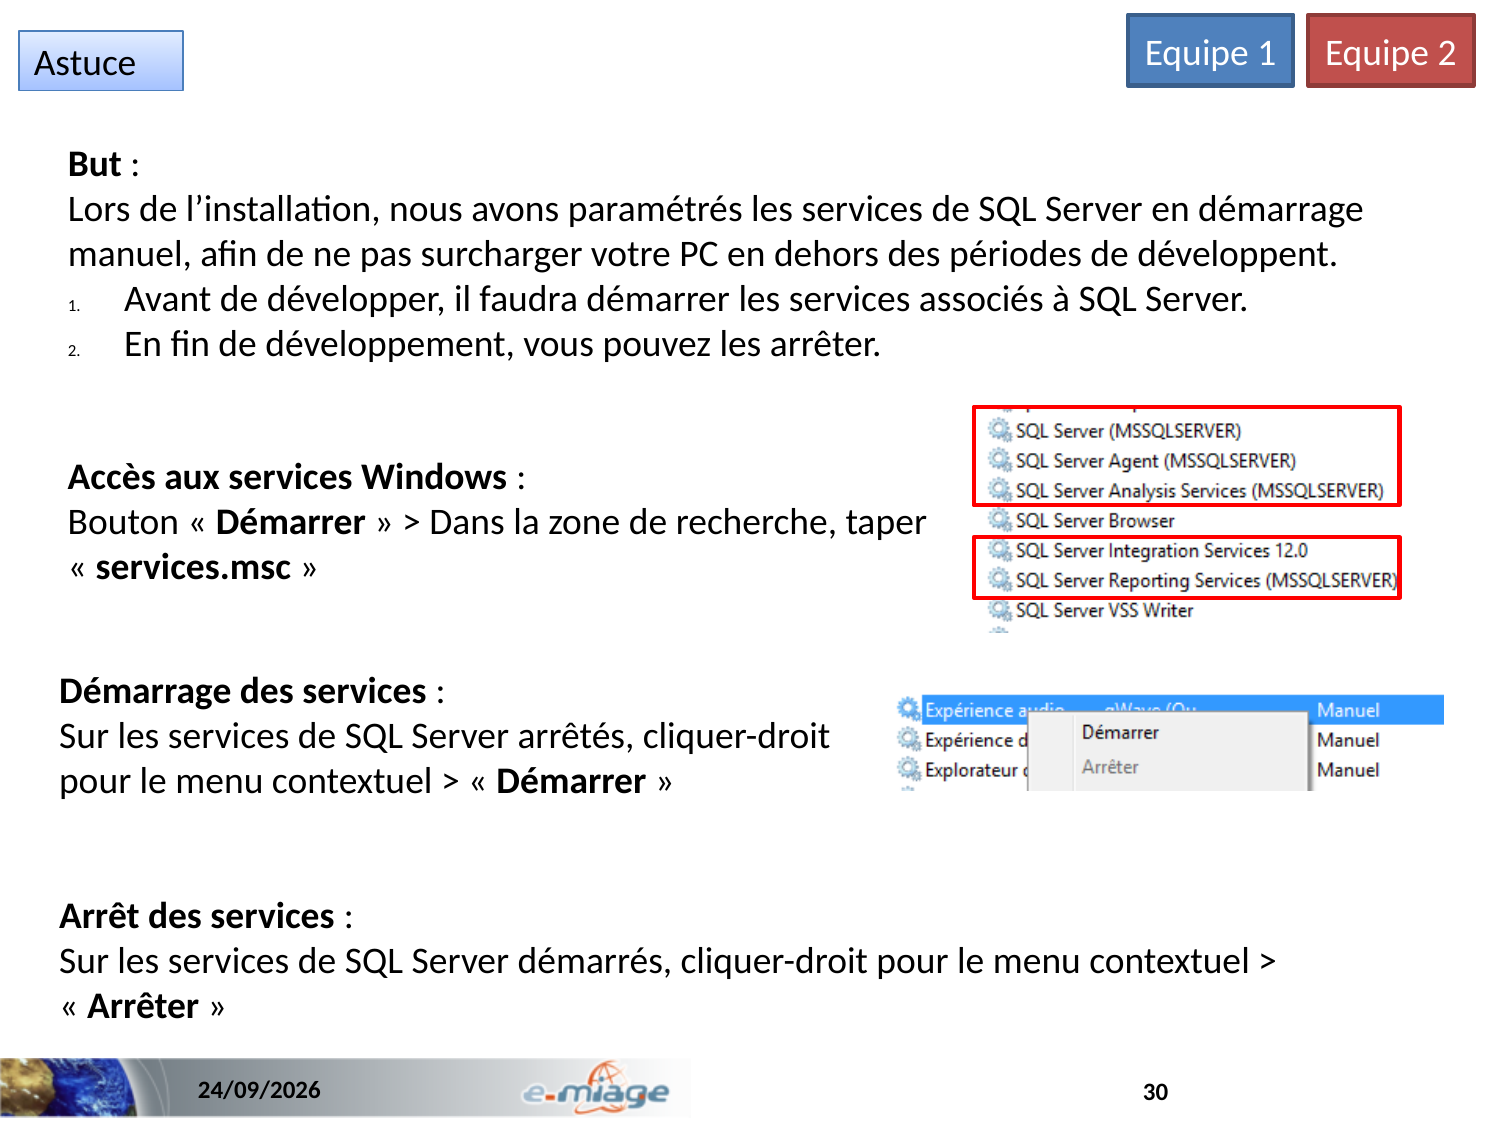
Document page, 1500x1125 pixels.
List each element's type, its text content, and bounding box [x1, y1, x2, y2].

text_box Equipe 1 [1127, 14, 1294, 86]
text_box Accès aux services Windows : Bouton « Démarrer » > Dans la zone de recherche, taper « services.msc » [53, 444, 974, 595]
picture [976, 539, 1397, 596]
picture [891, 692, 1444, 791]
text_box Démarrage des services : Sur les services de SQL Server arrêtés, cliquer-droit pour le menu contextuel > « Démarrer » [44, 659, 892, 809]
text_box But : Lors de l’installation, nous avons paramétrés les services de SQL Server en démarrage manuel, afin de ne pas surcharger votre PC en dehors des périodes de développent. Avant de développer, il faudra démarrer les services associés à SQL Server. En fin de développement, vous pouvez les arrêter. [53, 131, 1400, 371]
text_box Equipe 2 [1308, 14, 1474, 86]
text_box Astuce [18, 30, 183, 91]
picture [976, 409, 1397, 503]
picture [0, 1058, 691, 1118]
picture [974, 408, 1419, 633]
text_box Arrêt des services : Sur les services de SQL Server démarrés, cliquer-droit pour le menu contextuel > « Arrêter » [44, 883, 1392, 1034]
